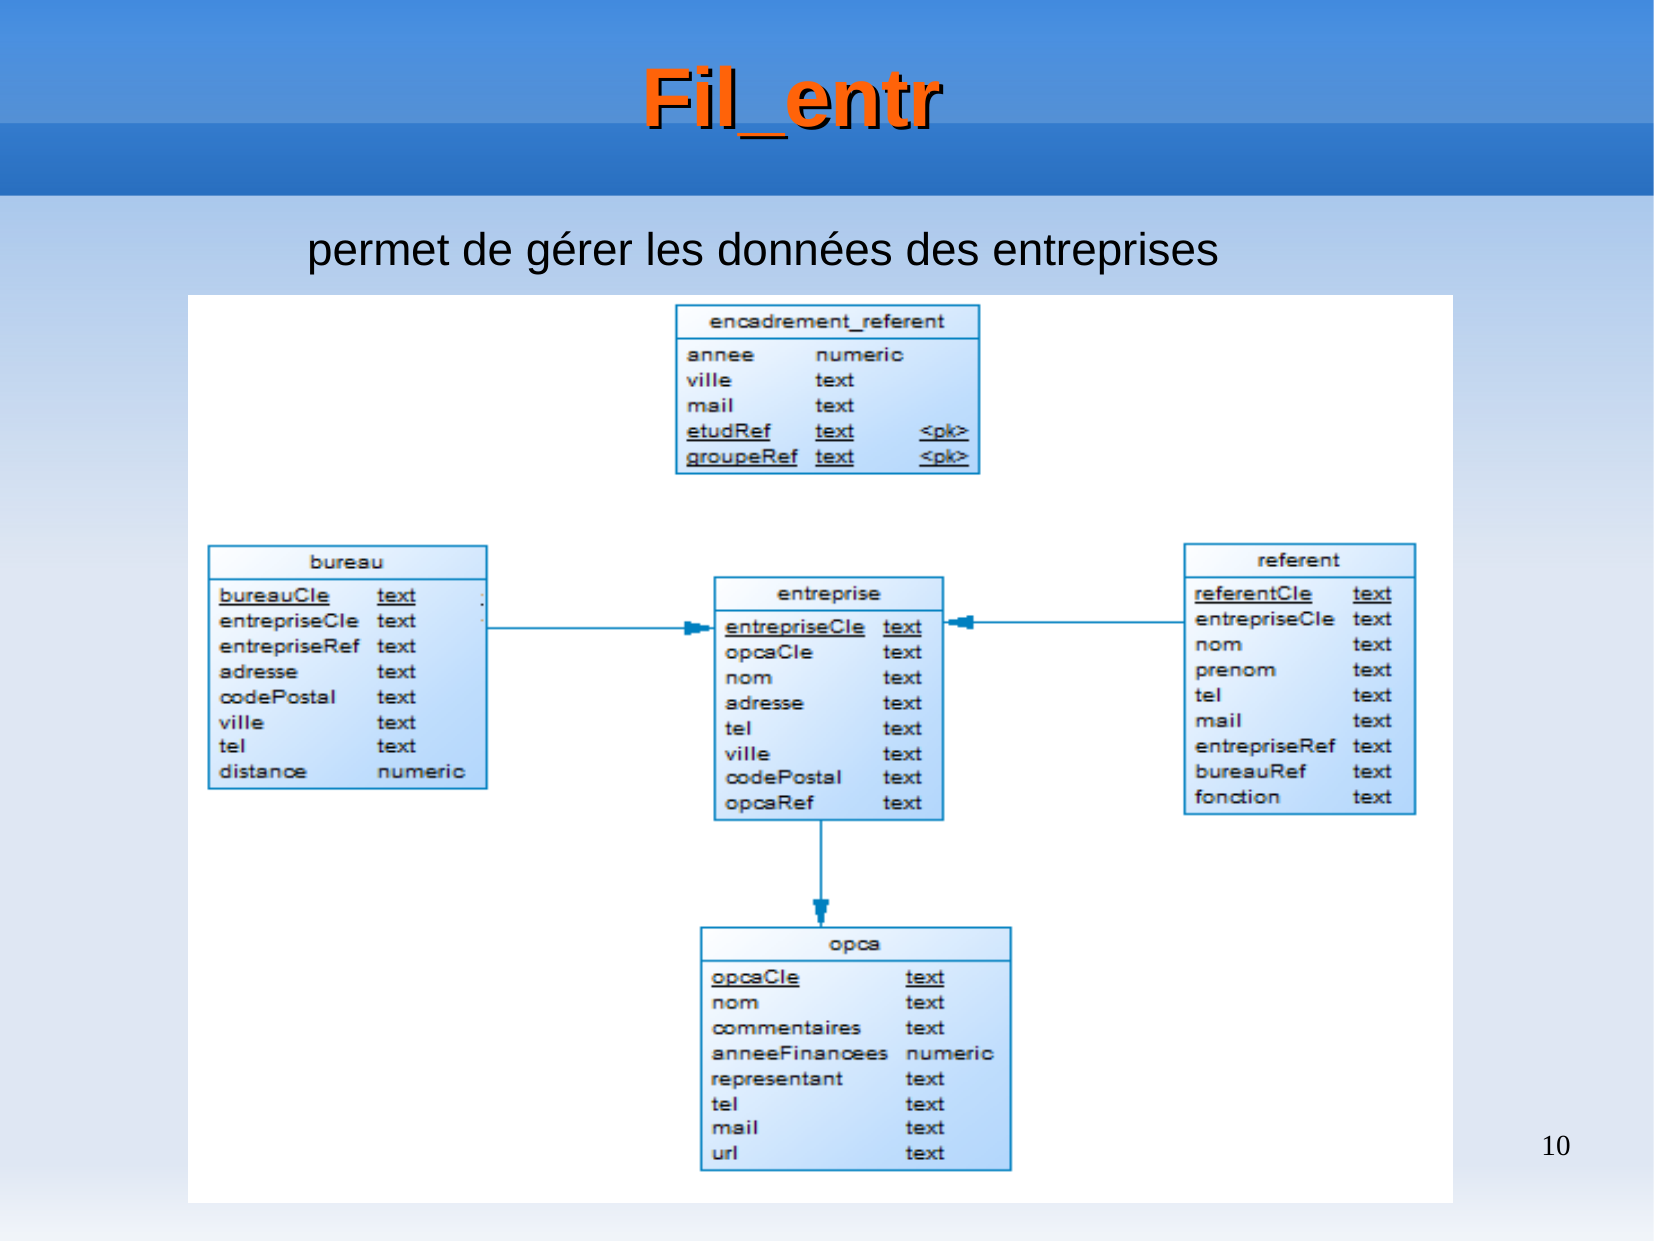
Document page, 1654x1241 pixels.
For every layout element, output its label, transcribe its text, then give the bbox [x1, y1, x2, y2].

title Fil_entr [224, 17, 1359, 178]
list permet de gérer les données des entreprises [236, 224, 1430, 284]
picture [0, 0, 1654, 1241]
